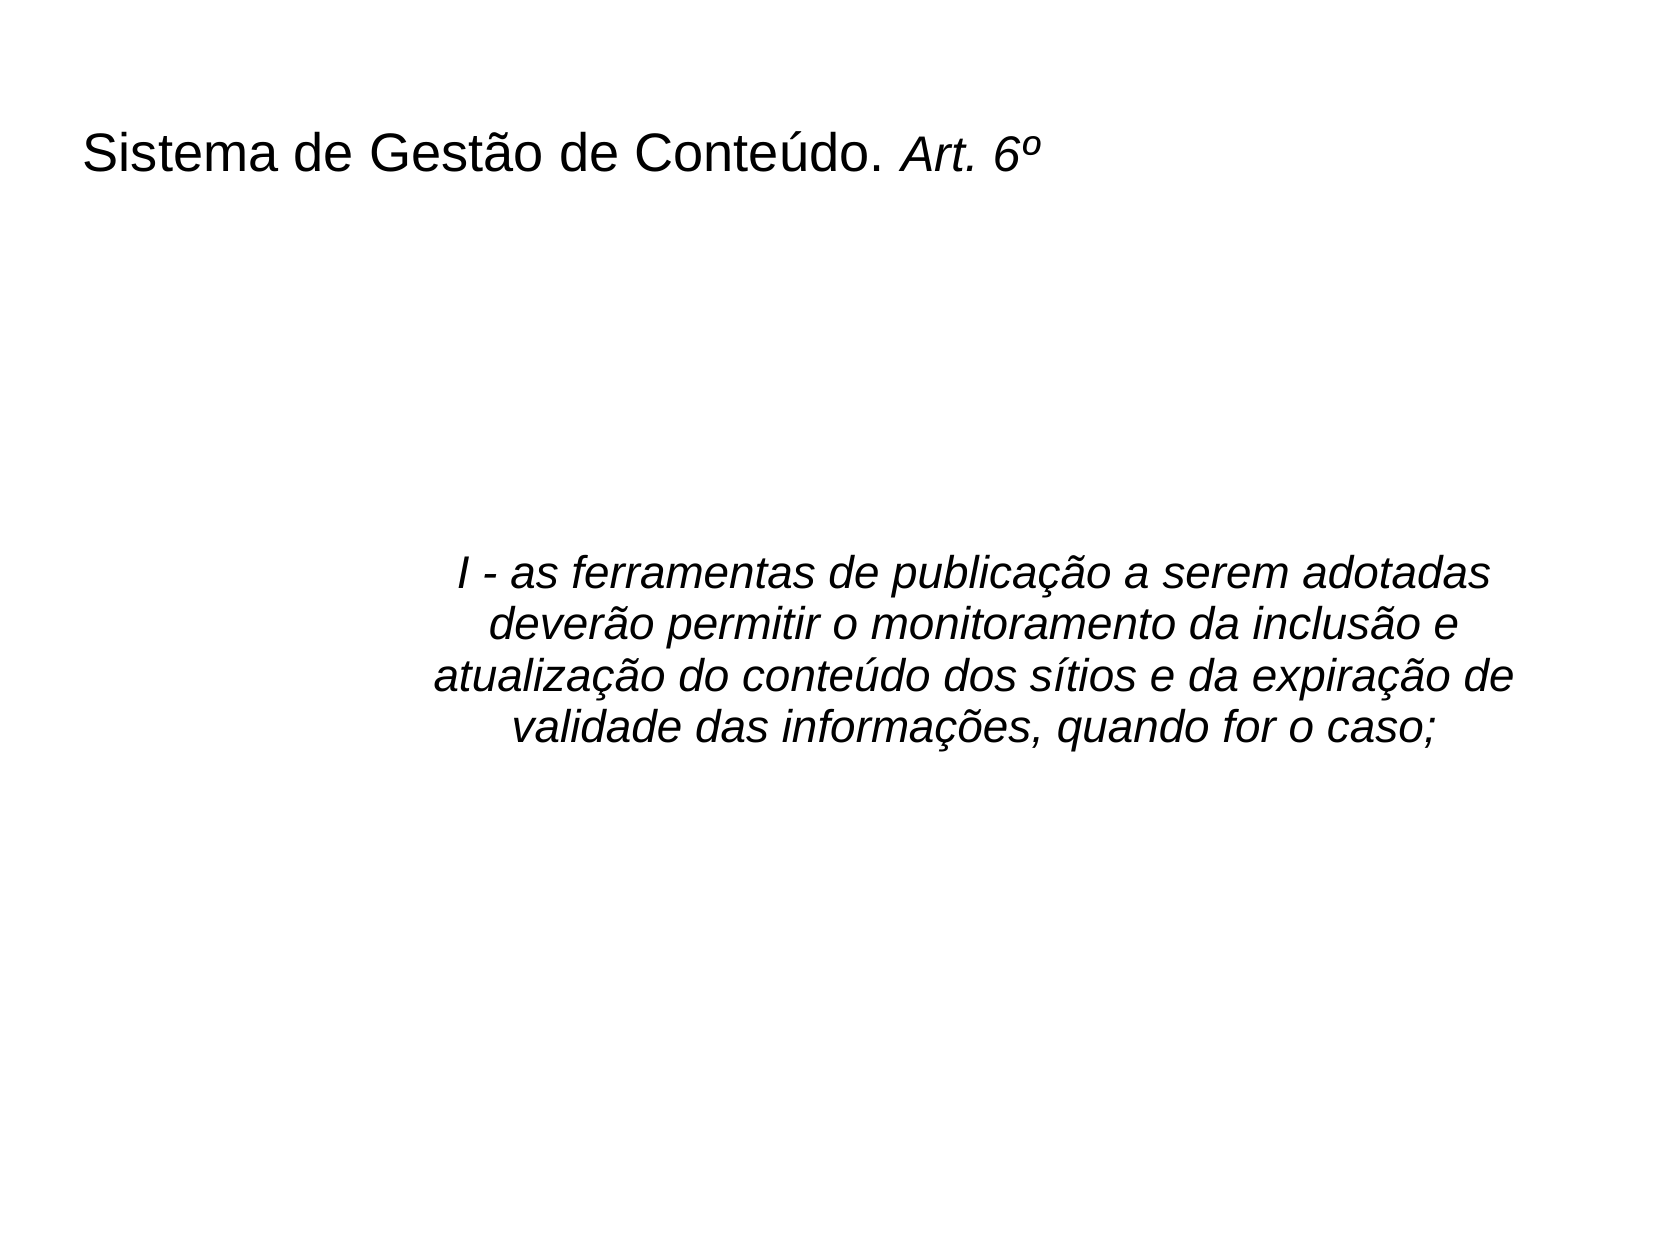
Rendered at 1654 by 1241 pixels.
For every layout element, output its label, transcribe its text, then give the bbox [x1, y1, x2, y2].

subtitle I - as ferramentas de publicação a serem adotadas deverão permitir o monitoramento da inclusão e atualização do conteúdo dos sítios e da expiração de validade das informações, quando for o caso; [82, 290, 1571, 1010]
title Sistema de Gestão de Conteúdo. Art. 6º [82, 49, 1571, 257]
